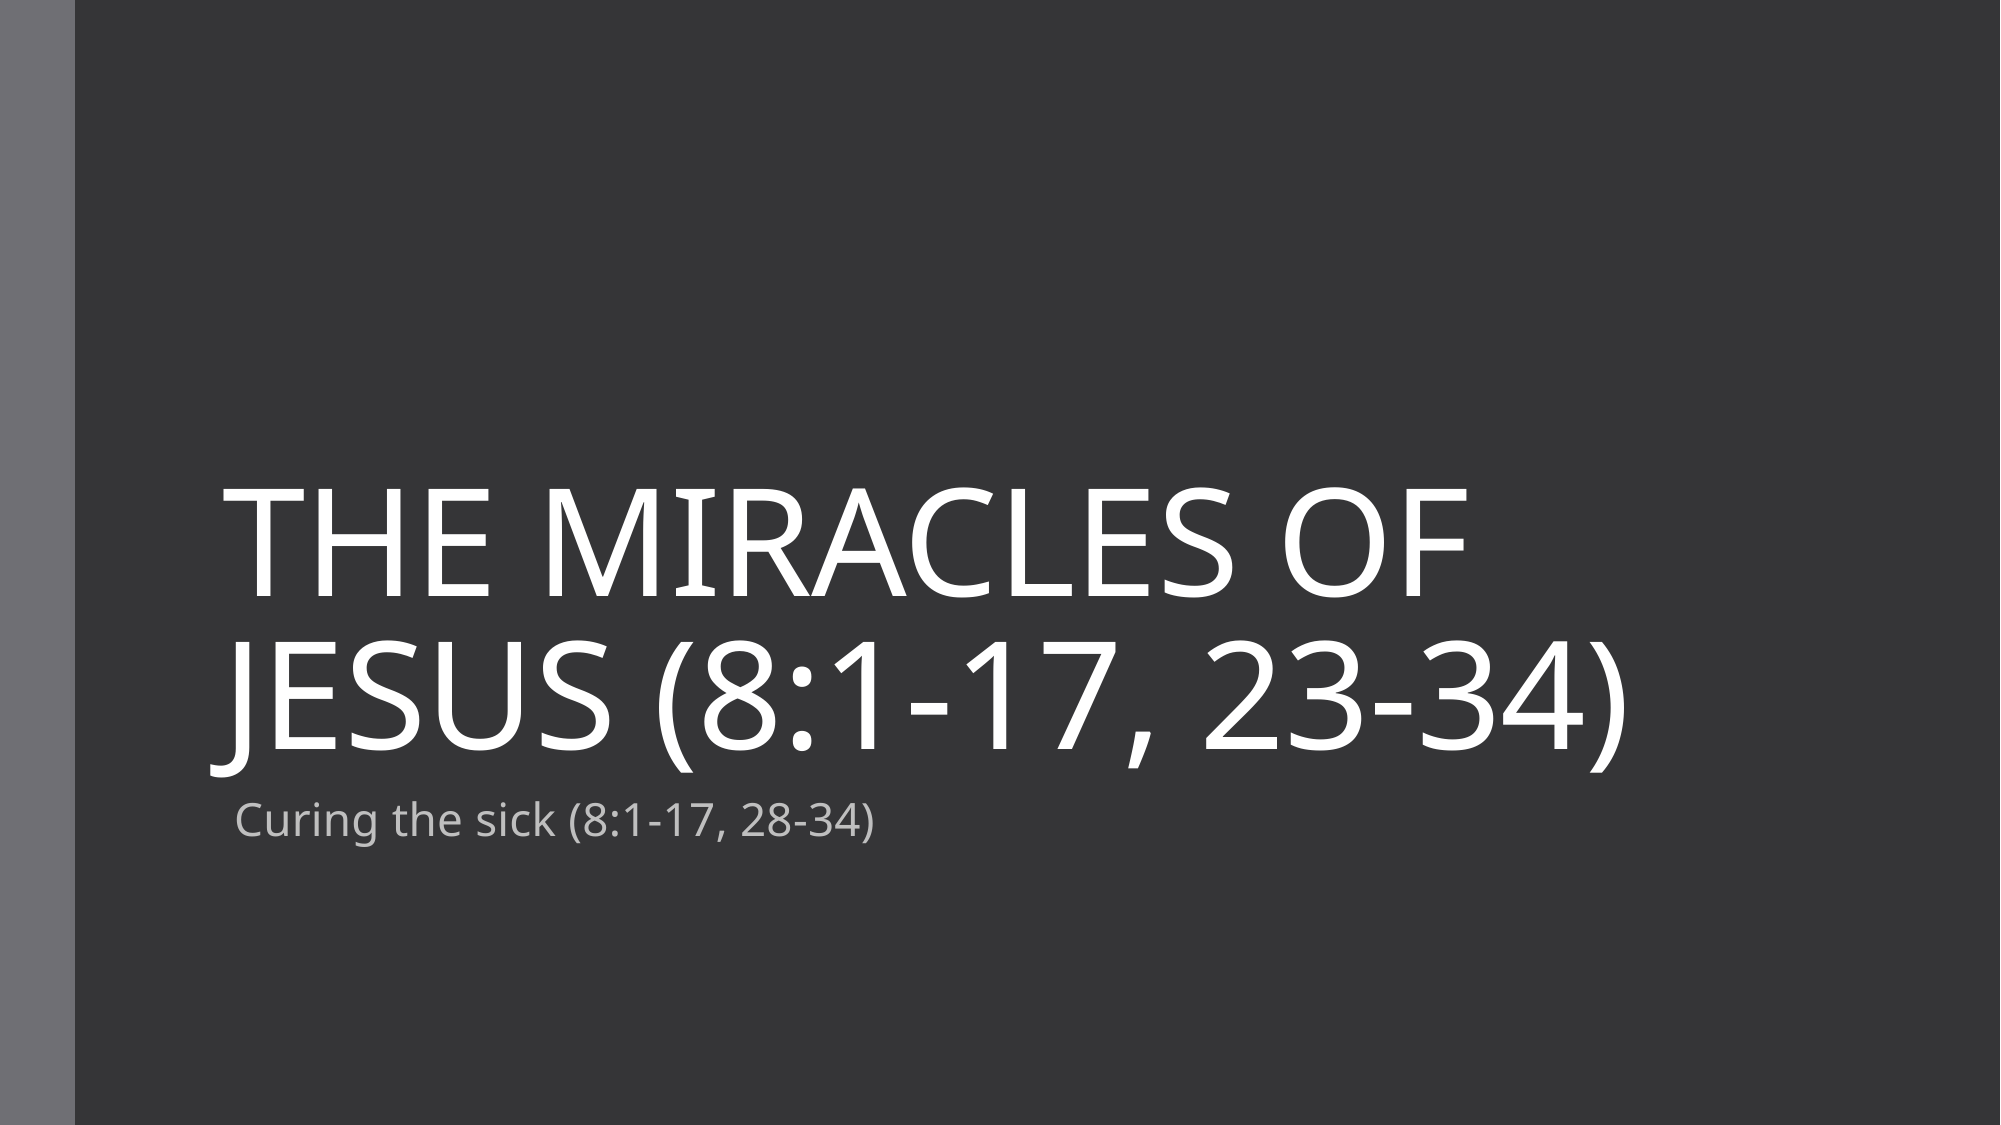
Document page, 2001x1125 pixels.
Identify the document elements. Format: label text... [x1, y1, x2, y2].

title THE MIRACLES OF JESUS (8:1-17, 23-34) [206, 124, 1752, 787]
subtitle Curing the sick (8:1-17, 28-34) [206, 787, 1752, 1066]
